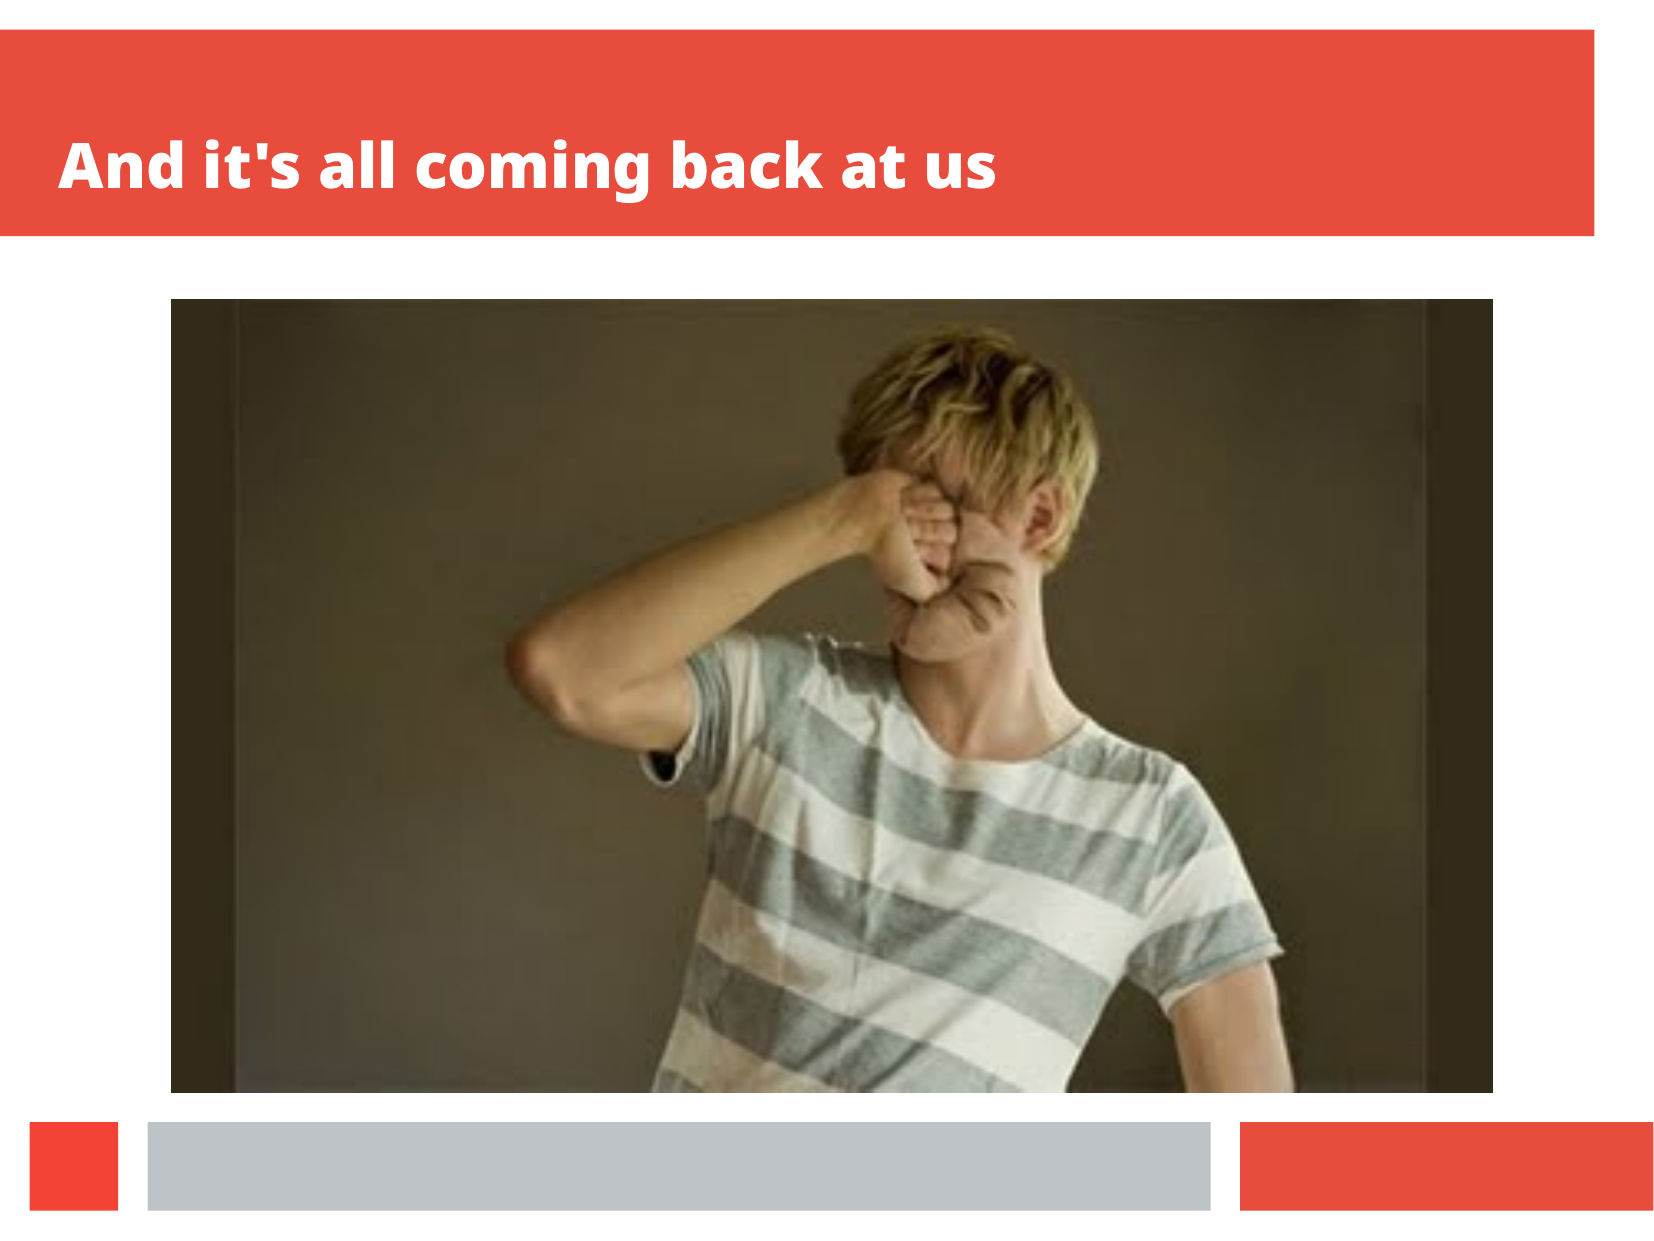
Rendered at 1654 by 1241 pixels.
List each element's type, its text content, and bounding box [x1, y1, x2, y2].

title And it's all coming back at us [59, 59, 1595, 207]
picture [171, 299, 1493, 1093]
